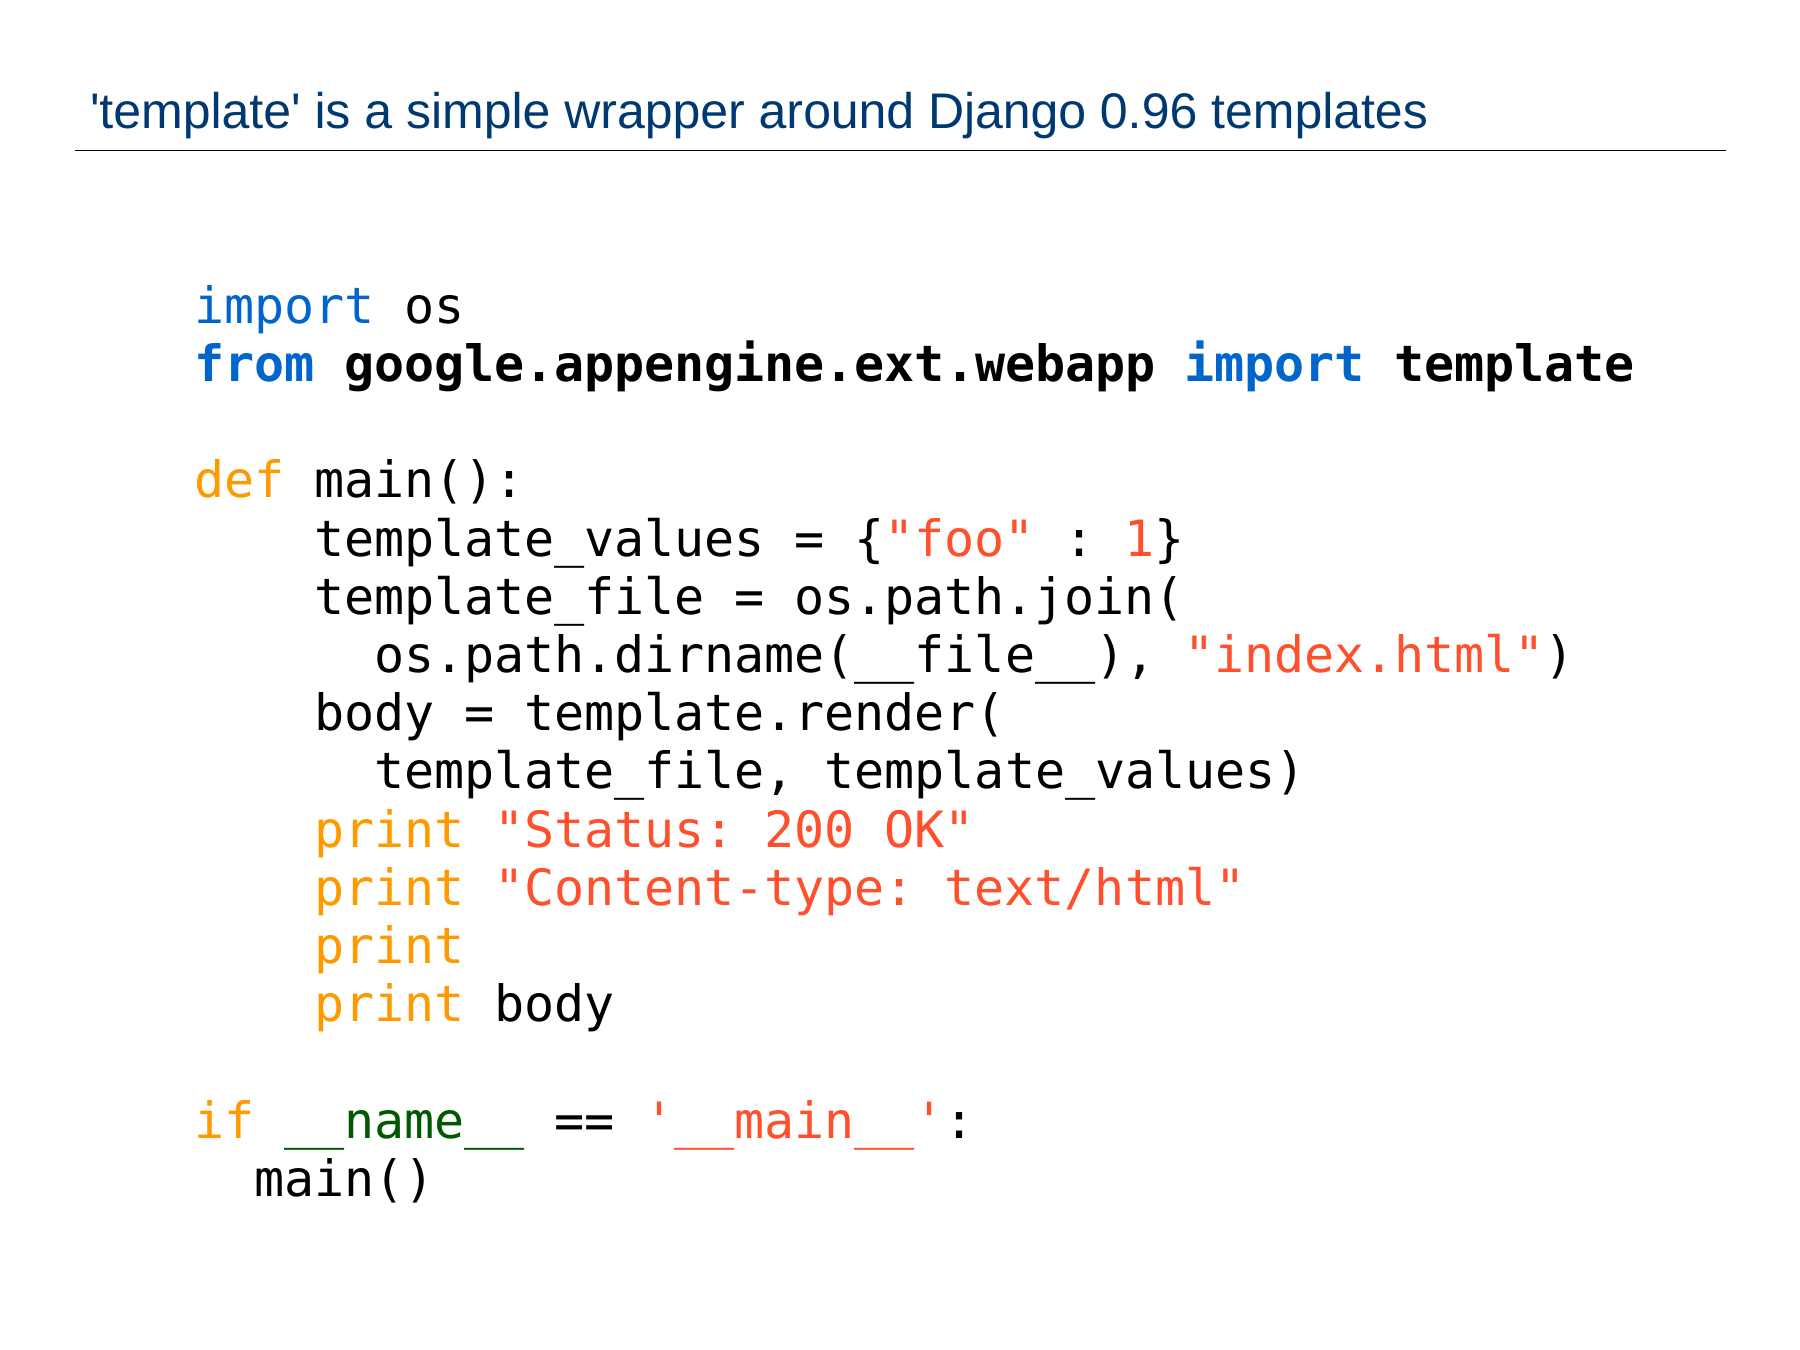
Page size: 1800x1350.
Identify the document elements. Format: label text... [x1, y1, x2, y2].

text_box import os from google.appengine.ext.webapp import template def main(): template_values = {"foo" : 1} template_file = os.path.join( os.path.dirname(__file__), "index.html") body = template.render( template_file, template_values) print "Status: 200 OK" print "Content-type: text/html" print print body if __name__ == '__main__': main() [179, 269, 1800, 1216]
title 'template' is a simple wrapper around Django 0.96 templates [90, 38, 1710, 147]
